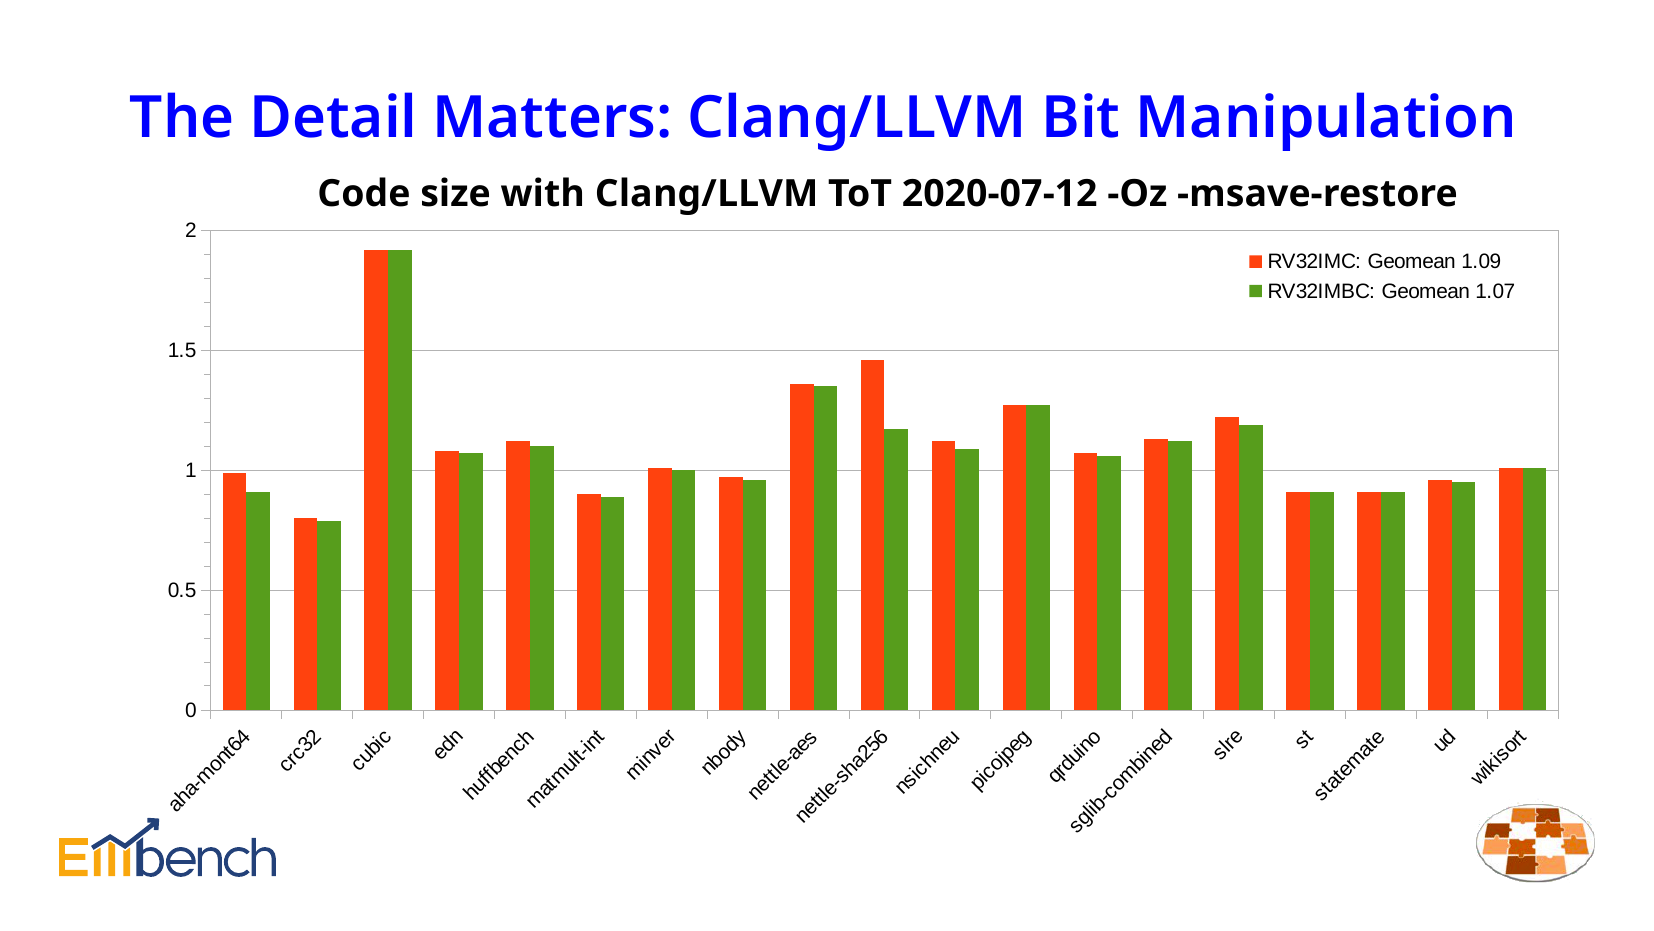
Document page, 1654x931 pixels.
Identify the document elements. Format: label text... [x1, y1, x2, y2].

text_box Code size with Clang/LLVM ToT 2020-07-12 -Oz -msave-restore [217, 159, 1559, 230]
title The Detail Matters: Clang/LLVM Bit Manipulation [129, 37, 1571, 193]
chart [129, 217, 1571, 863]
picture [1476, 798, 1595, 883]
